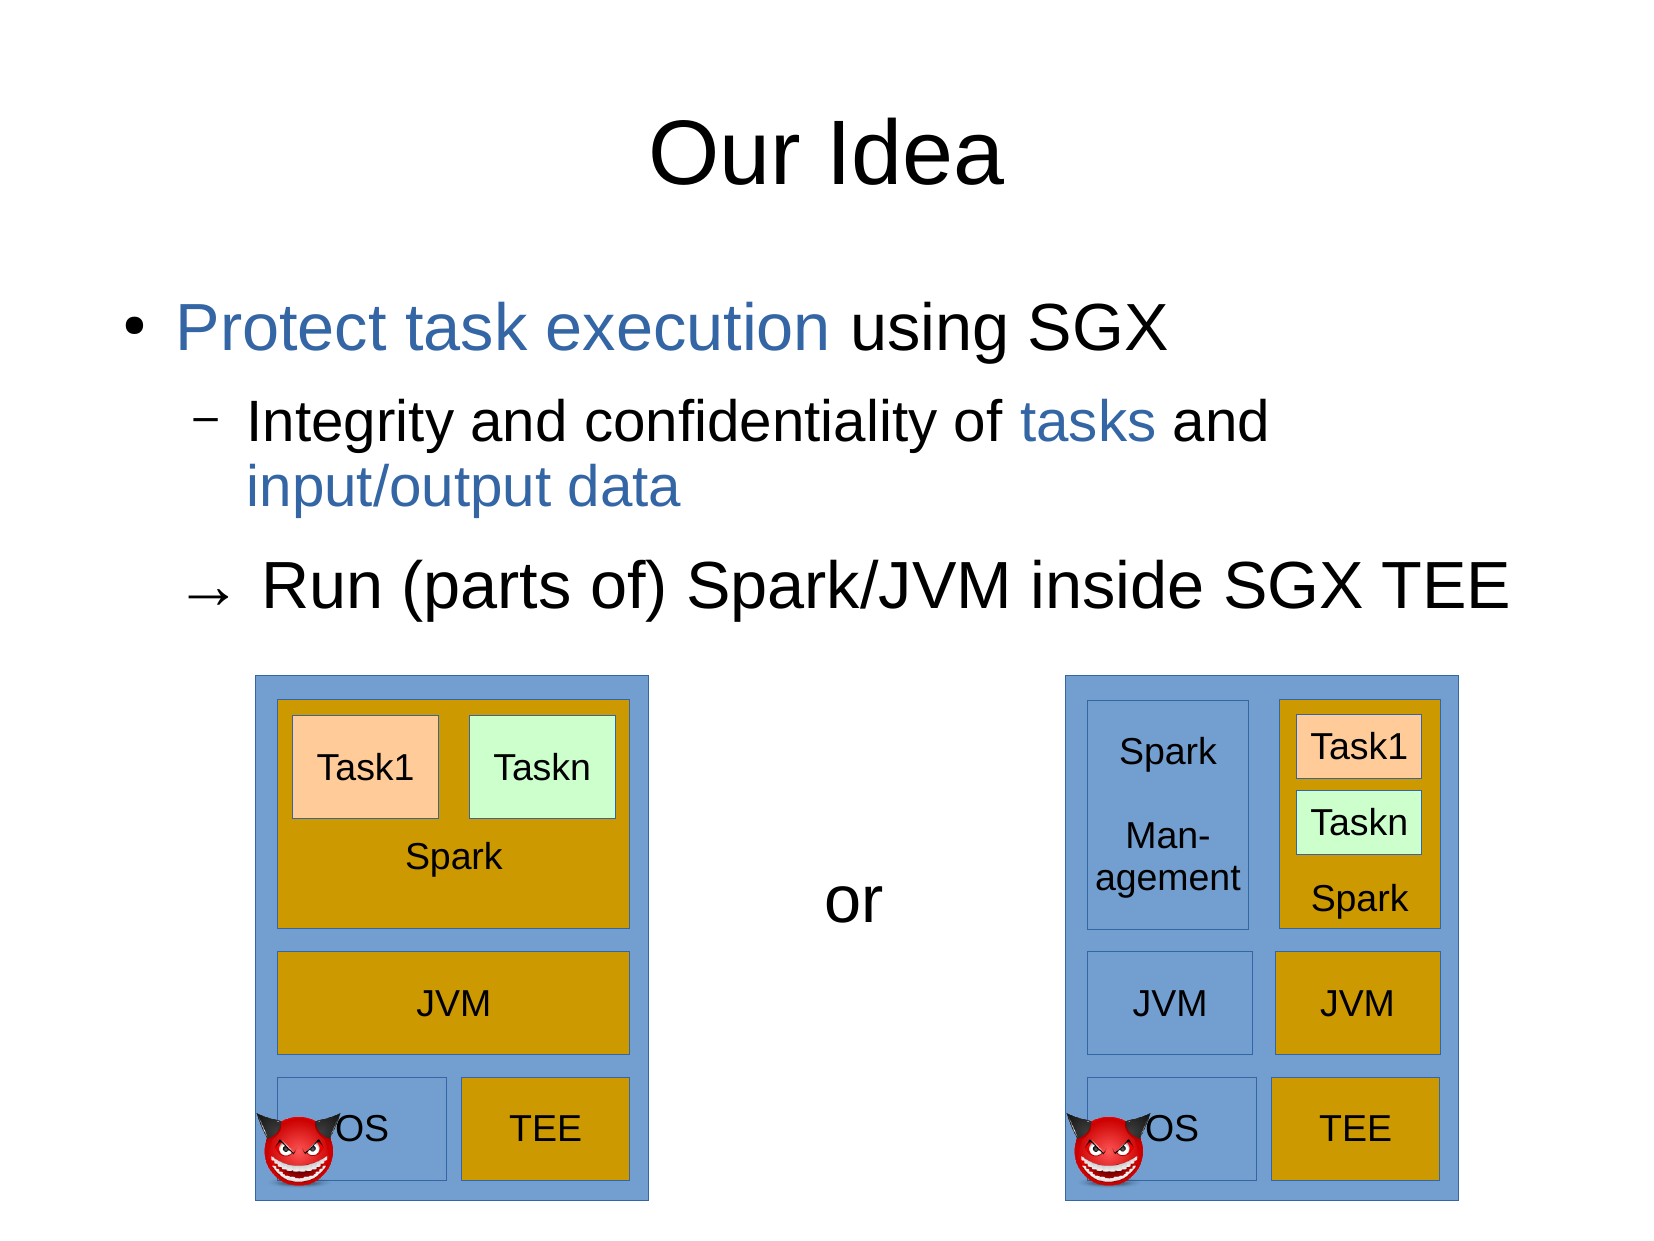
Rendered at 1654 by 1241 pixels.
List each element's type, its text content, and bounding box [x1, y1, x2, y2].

text_box [255, 675, 649, 1201]
picture [255, 1106, 342, 1193]
text_box JVM [277, 951, 630, 1055]
text_box OS [277, 1077, 447, 1181]
title Our Idea [82, 49, 1571, 257]
text_box Spark Man- agement [1087, 700, 1249, 930]
text_box Taskn [1296, 790, 1422, 855]
text_box OS [1152, 1118, 1169, 1139]
text_box TEE [1271, 1077, 1440, 1181]
text_box OS [1087, 1077, 1257, 1181]
list Protect task execution using SGX Integrity and confidentiality of tasks and input/output data → Run (parts of) Spark/JVM inside SGX TEE [105, 290, 1576, 1010]
text_box Spark [277, 699, 630, 929]
text_box TEE [461, 1077, 630, 1181]
text_box Spark [1279, 699, 1441, 929]
text_box [1065, 675, 1459, 1201]
text_box JVM [1275, 951, 1441, 1055]
text_box OS [342, 1118, 359, 1139]
text_box Taskn [469, 715, 616, 819]
text_box JVM [1087, 951, 1253, 1055]
text_box or [810, 855, 900, 945]
text_box Task1 [292, 715, 439, 819]
text_box Task1 [1296, 714, 1422, 779]
picture [1065, 1106, 1152, 1193]
